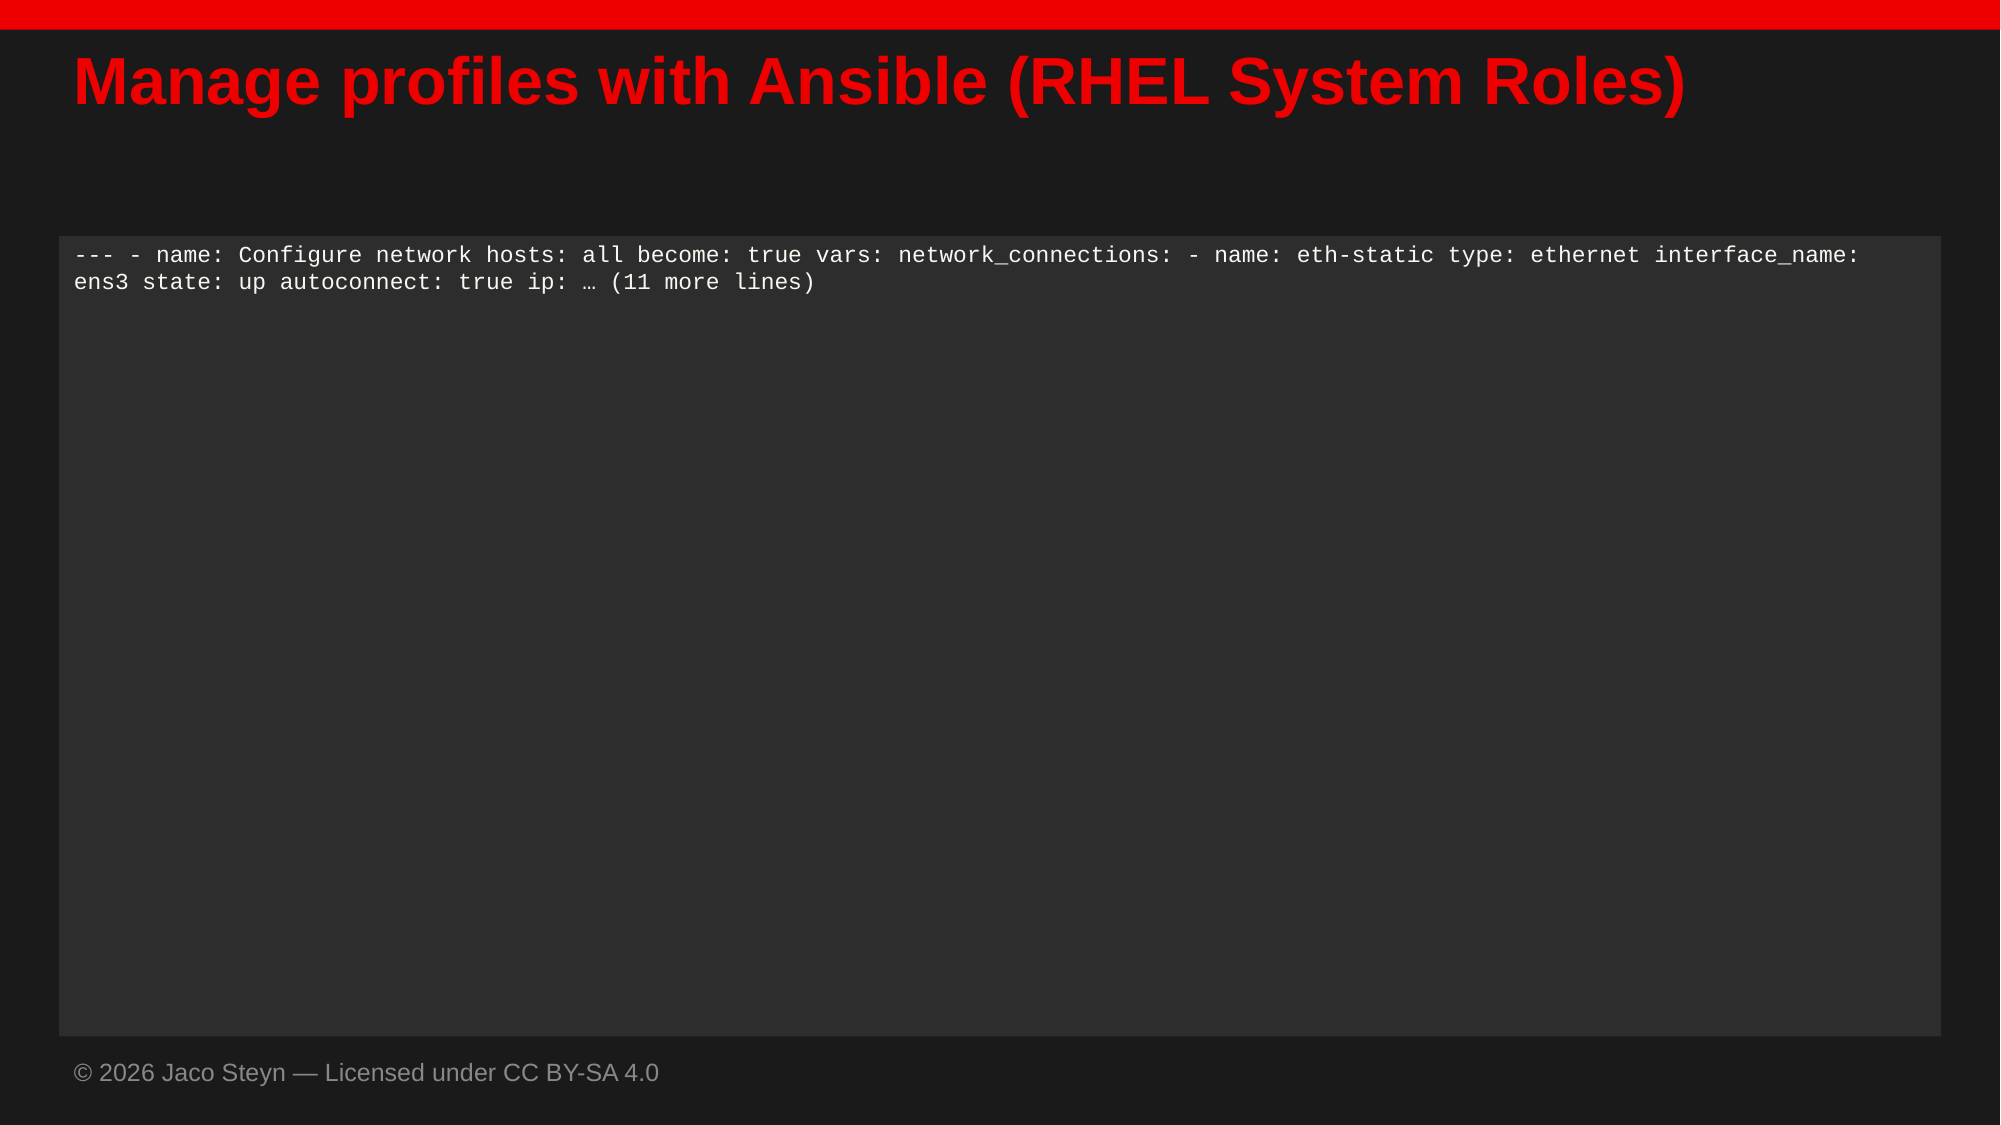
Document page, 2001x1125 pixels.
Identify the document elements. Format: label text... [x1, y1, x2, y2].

text_box Manage profiles with Ansible (RHEL System Roles) [59, 36, 1942, 208]
text_box [0, 0, 2001, 30]
text_box © 2026 Jaco Steyn — Licensed under CC BY-SA 4.0 [59, 1051, 1942, 1093]
text_box --- - name: Configure network hosts: all become: true vars: network_connections: - name: eth-static type: ethernet interface_name: ens3 state: up autoconnect: true ip: … (11 more lines) [59, 236, 1942, 1037]
